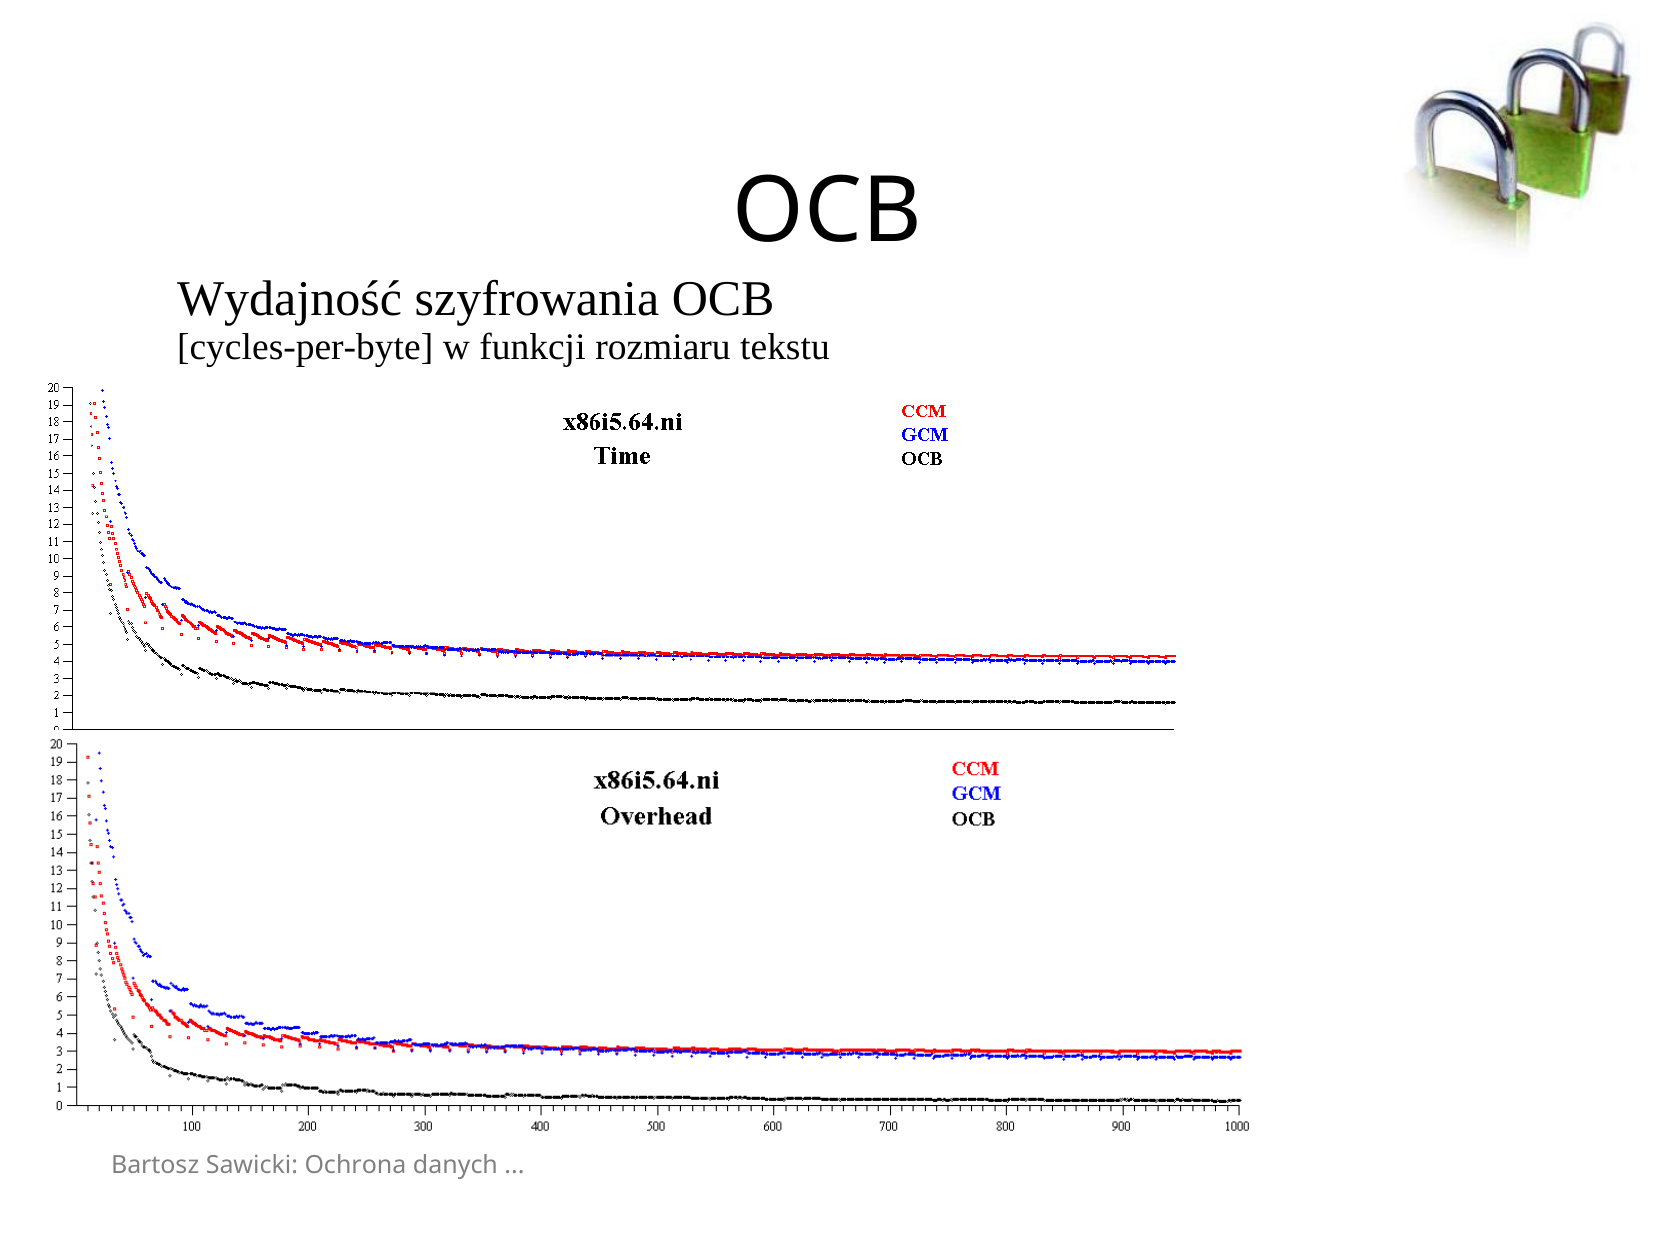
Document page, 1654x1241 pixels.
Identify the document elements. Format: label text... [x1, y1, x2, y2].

text_box Wydajność szyfrowania OCB [cycles-per-byte] w funkcji rozmiaru tekstu [177, 270, 830, 369]
title OCB [121, 102, 1534, 311]
picture [1385, 14, 1640, 266]
picture [25, 374, 1257, 1141]
